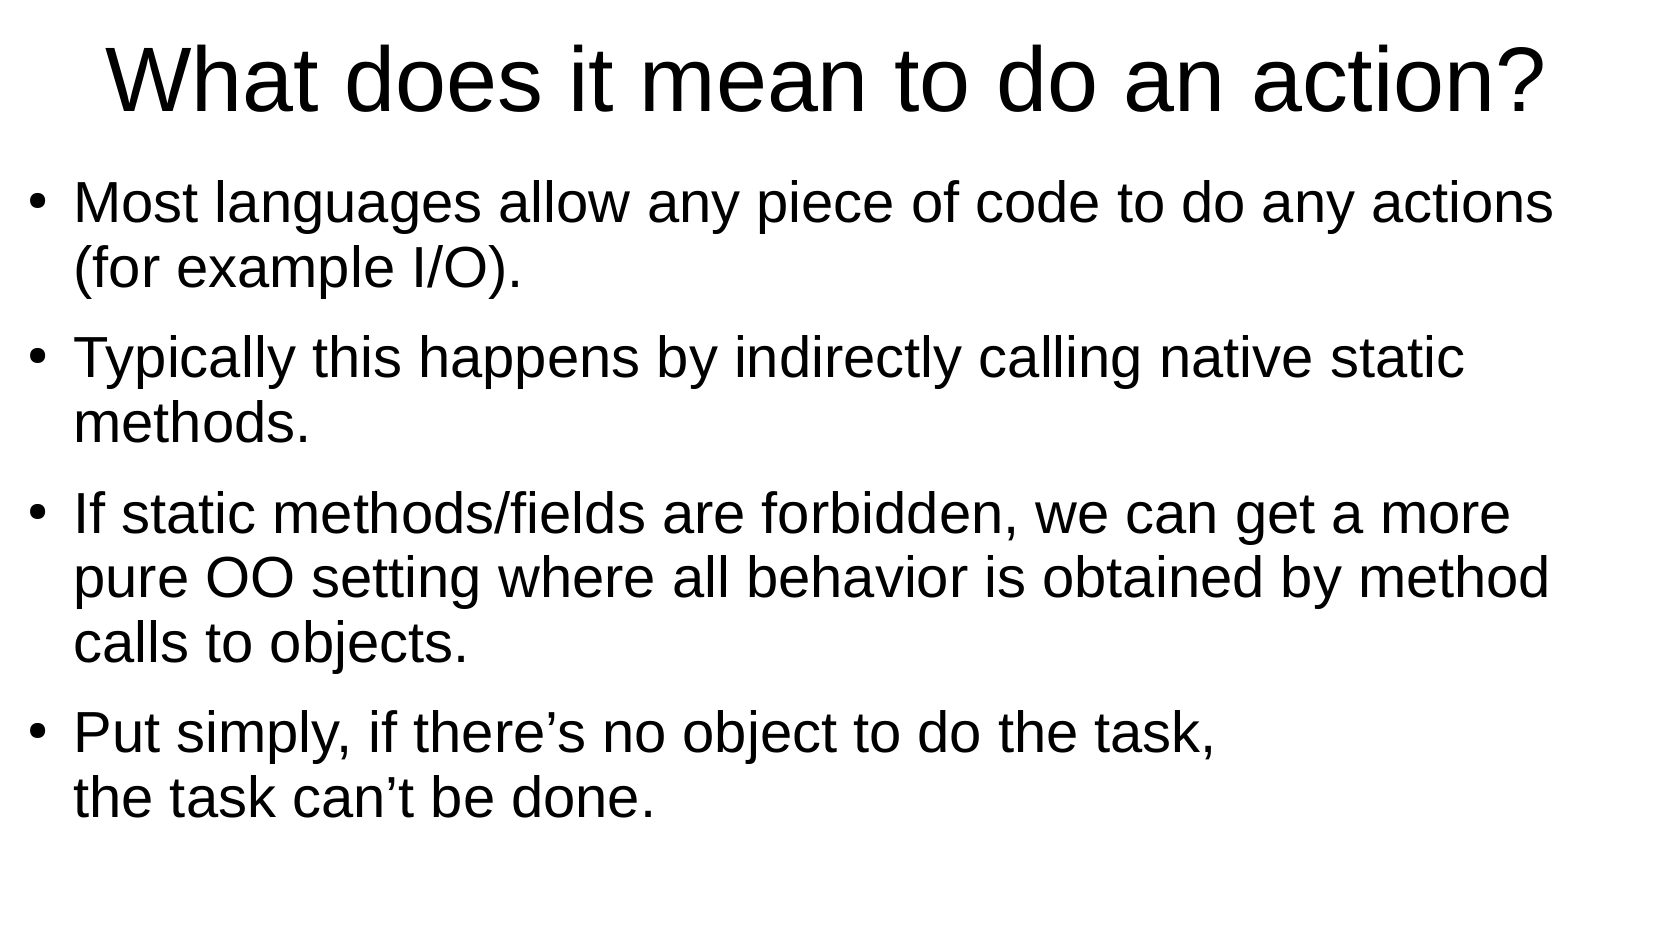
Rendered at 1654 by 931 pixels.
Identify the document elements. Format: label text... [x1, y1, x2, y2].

title What does it mean to do an action? [82, 0, 1571, 170]
list Most languages allow any piece of code to do any actions (for example I/O). Typically this happens by indirectly calling native static methods. If static methods/fields are forbidden, we can get a more pure OO setting where all behavior is obtained by method calls to objects. Put simply, if there’s no object to do the task, the task can’t be done. [11, 170, 1583, 883]
